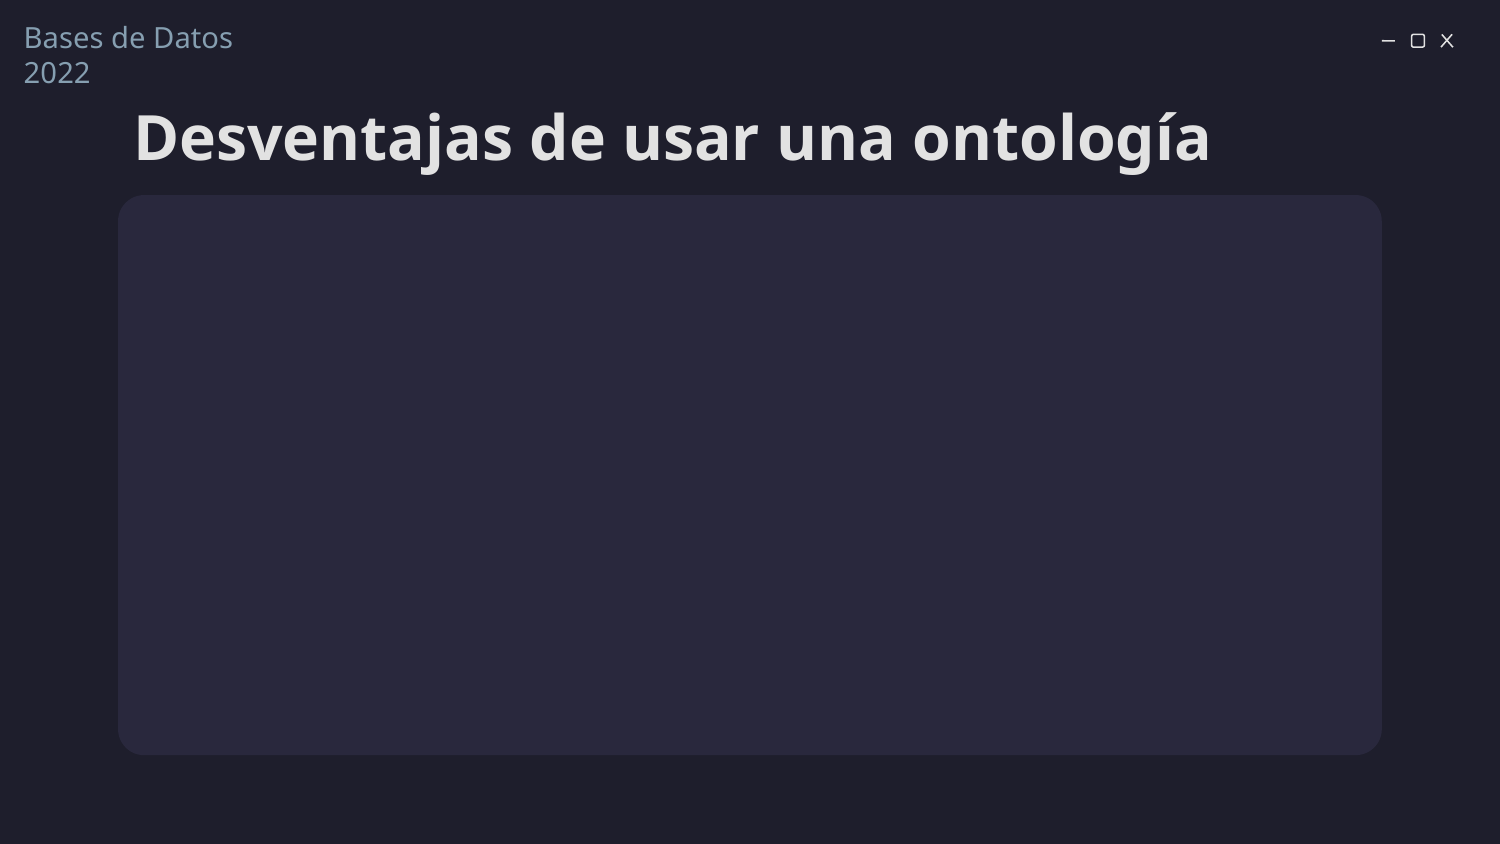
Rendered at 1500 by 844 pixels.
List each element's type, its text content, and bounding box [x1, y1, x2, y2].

title Desventajas de usar una ontología [118, 88, 1382, 183]
